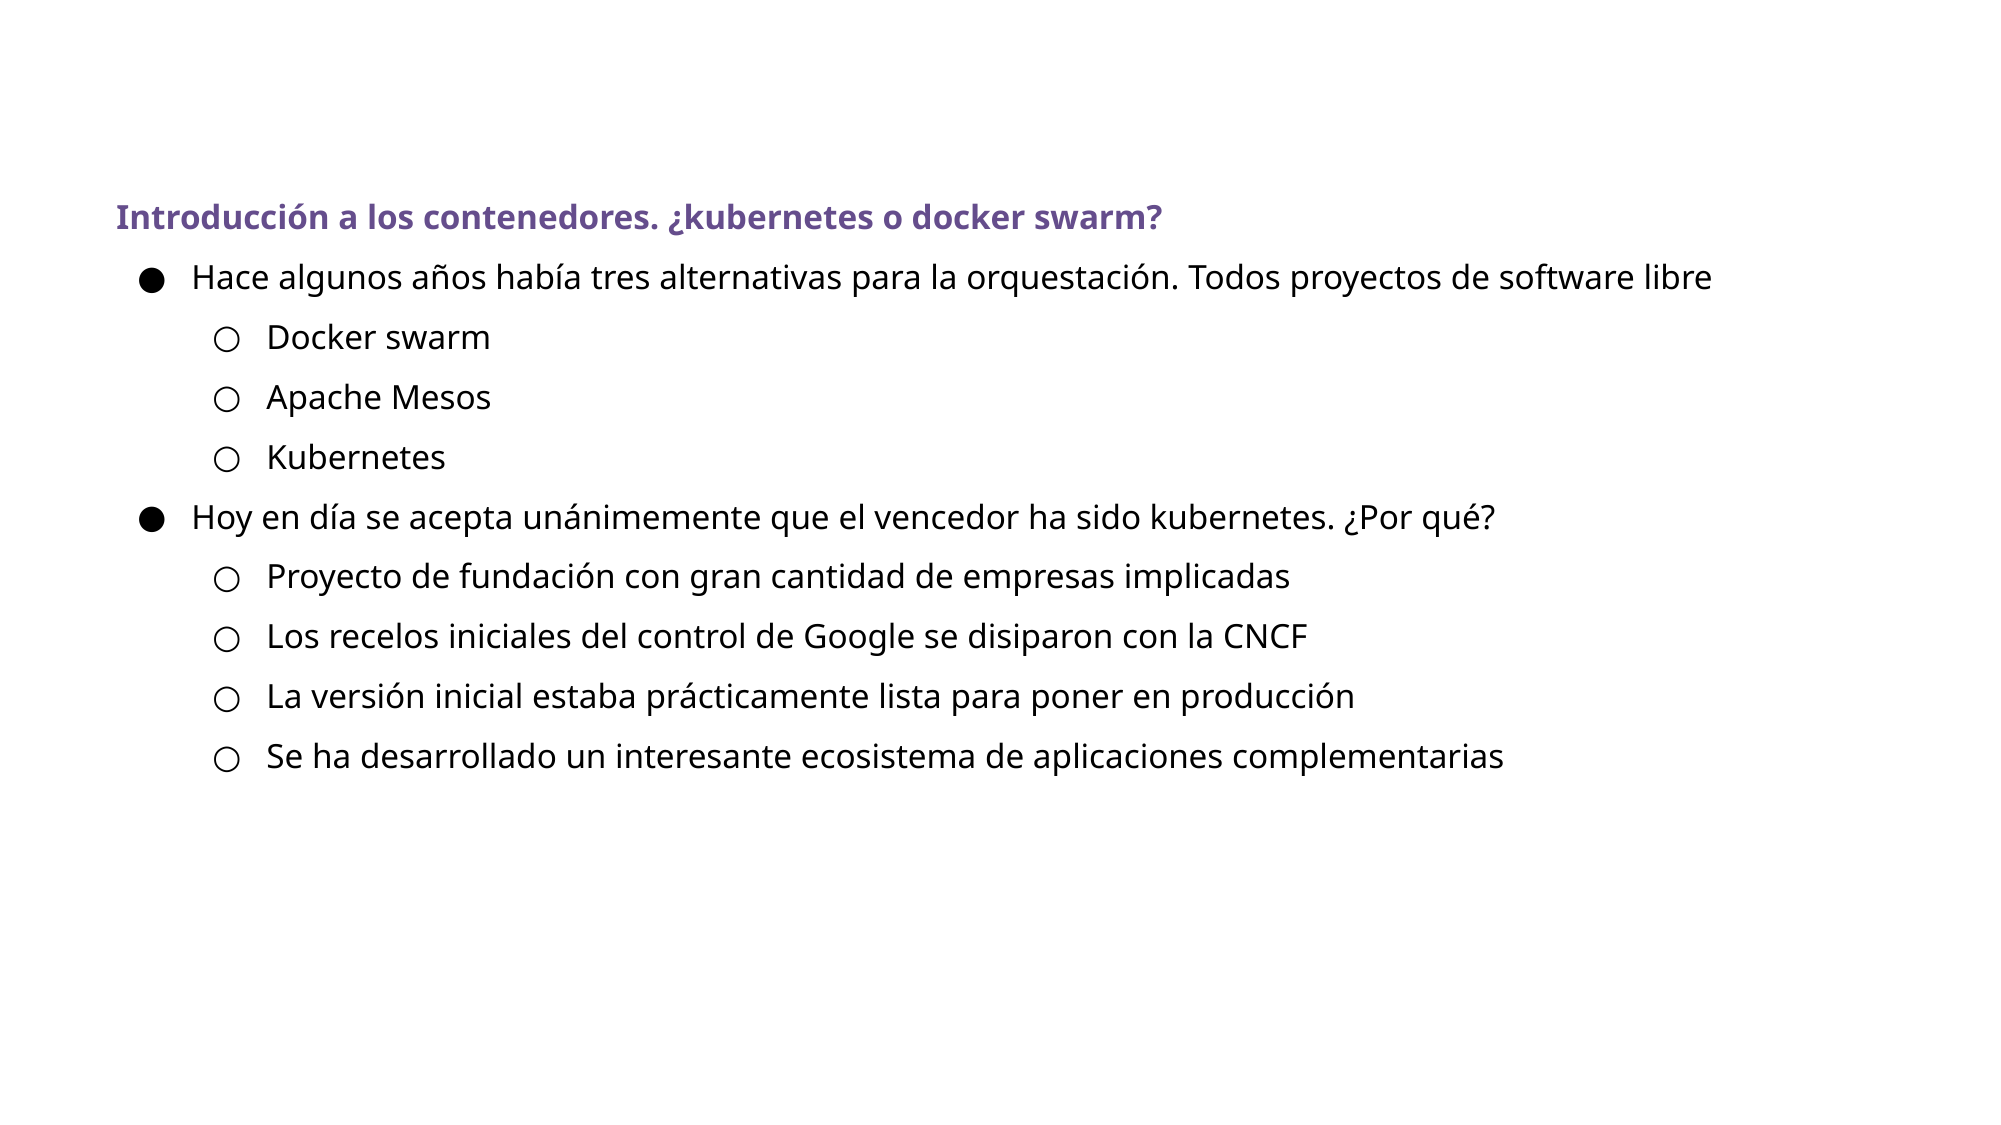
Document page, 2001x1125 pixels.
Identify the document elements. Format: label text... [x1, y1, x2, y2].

text_box Introducción a los contenedores. ¿kubernetes o docker swarm? Hace algunos años había tres alternativas para la orquestación. Todos proyectos de software libre Docker swarm Apache Mesos Kubernetes Hoy en día se acepta unánimemente que el vencedor ha sido kubernetes. ¿Por qué? Proyecto de fundación con gran cantidad de empresas implicadas Los recelos iniciales del control de Google se disiparon con la CNCF La versión inicial estaba prácticamente lista para poner en producción Se ha desarrollado un interesante ecosistema de aplicaciones complementarias [101, 169, 1977, 382]
